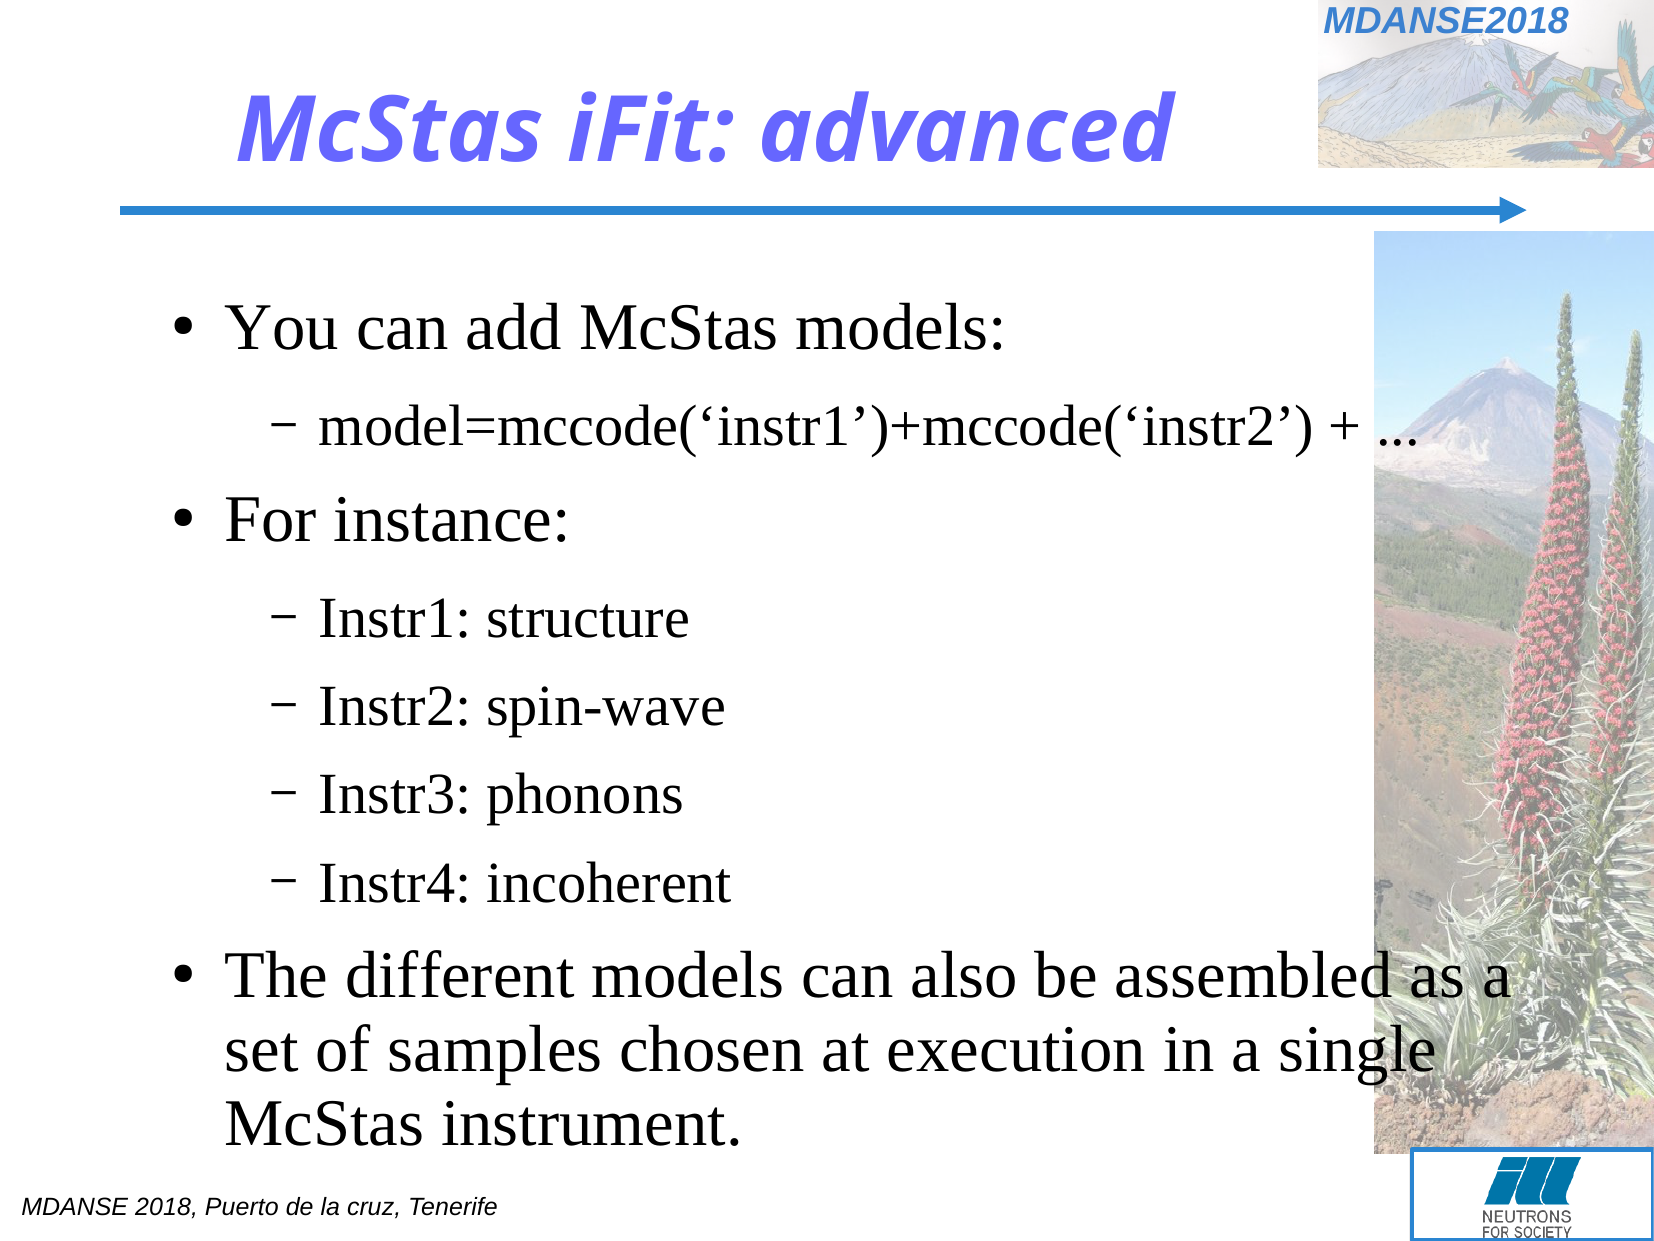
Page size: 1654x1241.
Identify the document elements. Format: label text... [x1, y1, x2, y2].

picture [1479, 1153, 1583, 1241]
list You can add McStas models: model=mccode(‘instr1’)+mccode(‘instr2’) + ... For instance: Instr1: structure Instr2: spin-wave Instr3: phonons Instr4: incoherent The different models can also be assembled as a set of samples chosen at execution in a single McStas instrument. [82, 290, 1571, 1161]
title McStas iFit: advanced [82, 49, 1328, 203]
